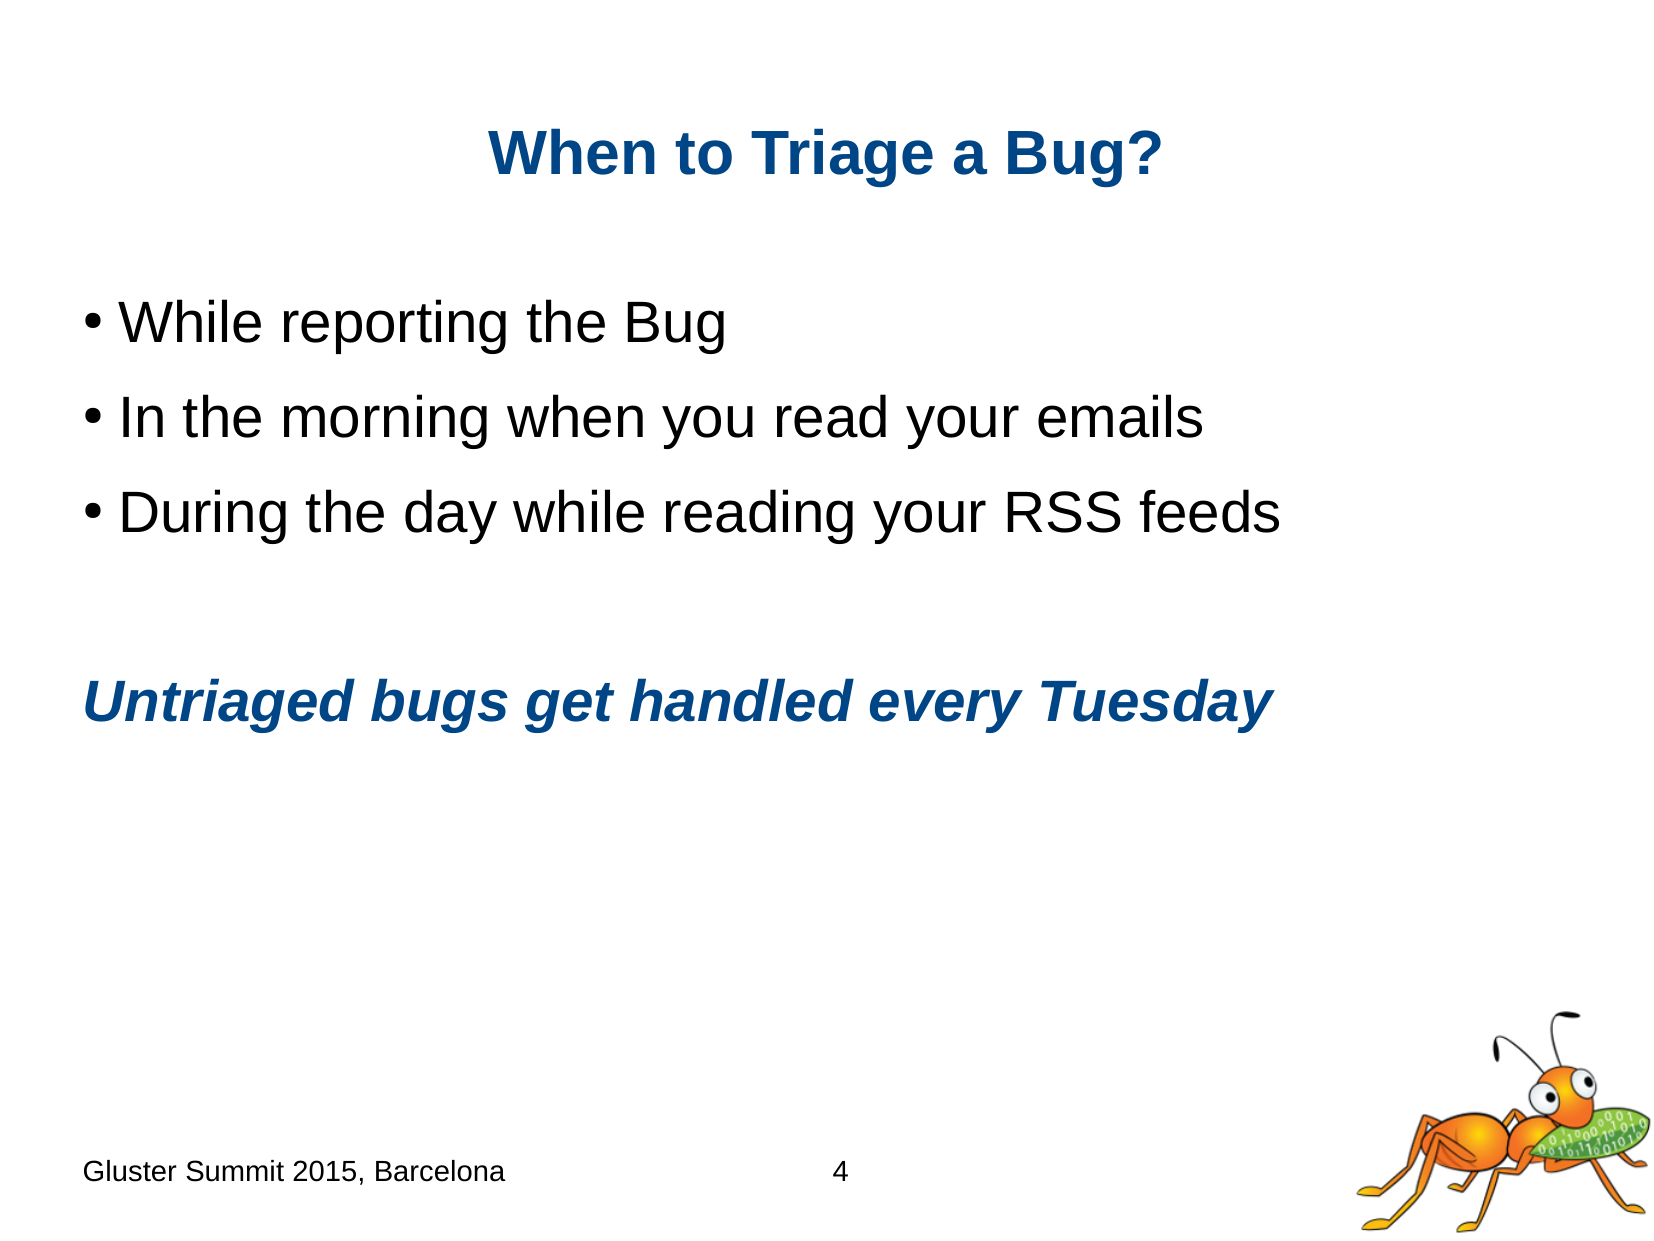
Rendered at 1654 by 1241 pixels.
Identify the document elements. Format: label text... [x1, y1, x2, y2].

title When to Triage a Bug? [82, 49, 1571, 257]
picture [1353, 1009, 1654, 1235]
list While reporting the Bug In the morning when you read your emails During the day while reading your RSS feeds Untriaged bugs get handled every Tuesday [82, 290, 1571, 1010]
